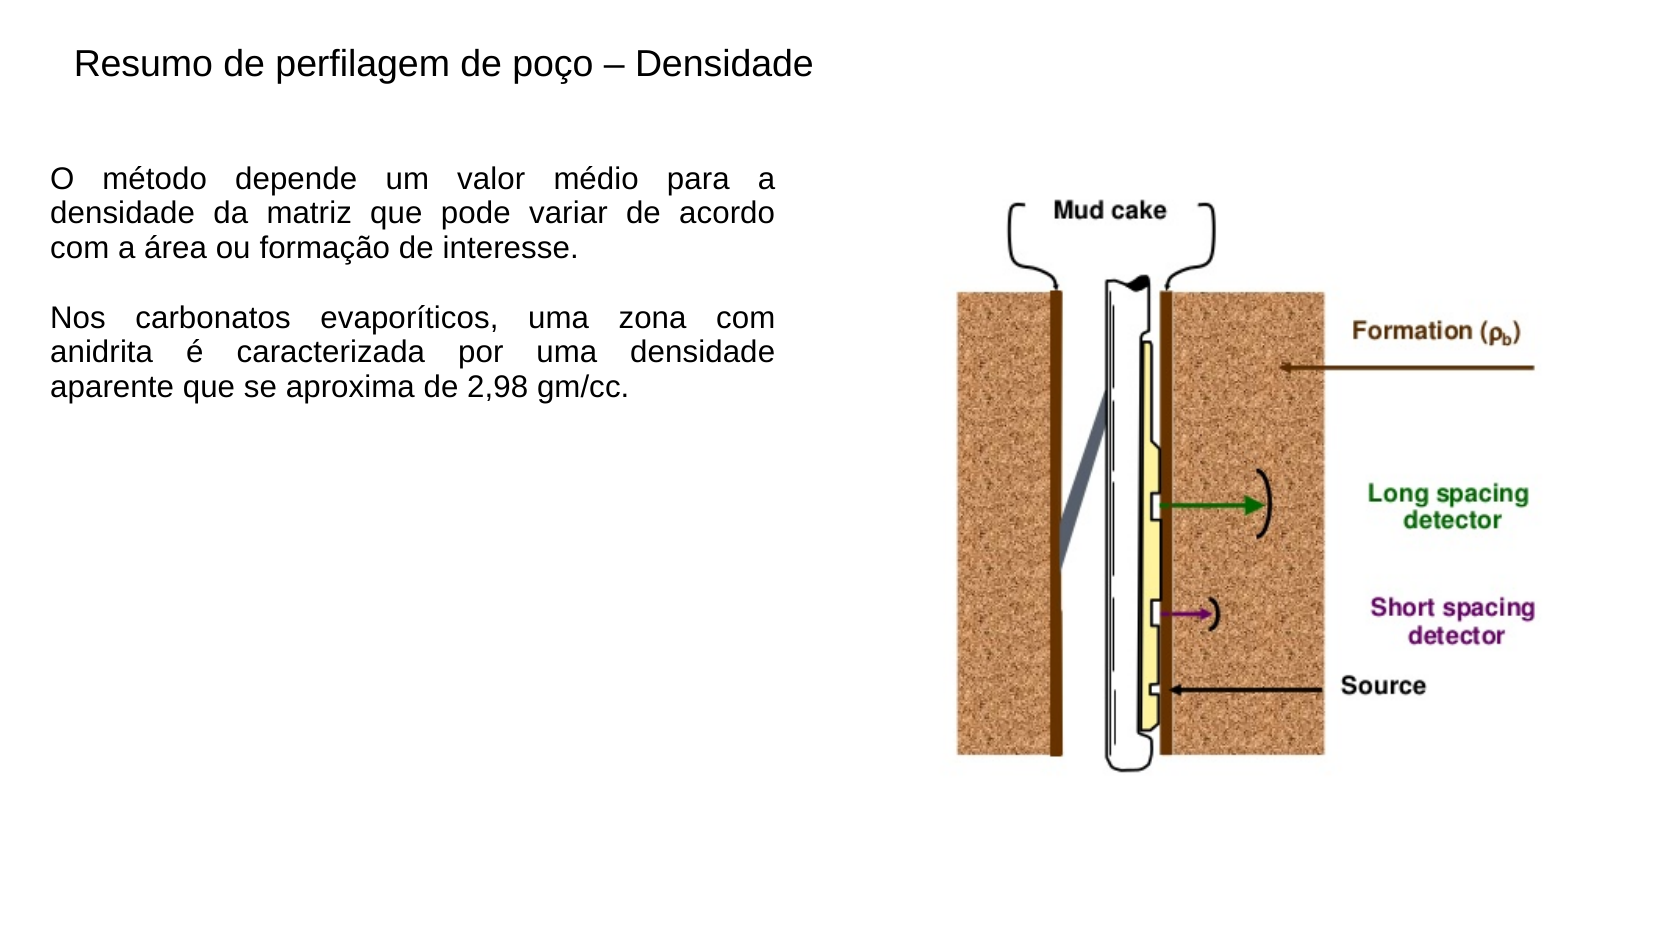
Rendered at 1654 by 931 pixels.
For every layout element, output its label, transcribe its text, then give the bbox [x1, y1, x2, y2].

picture [897, 153, 1548, 792]
text_box Resumo de perfilagem de poço – Densidade [59, 35, 1123, 93]
text_box O método depende um valor médio para a densidade da matriz que pode variar de acordo com a área ou formação de interesse. Nos carbonatos evaporíticos, uma zona com anidrita é caracterizada por uma densidade aparente que se aproxima de 2,98 gm/cc. [35, 153, 792, 412]
